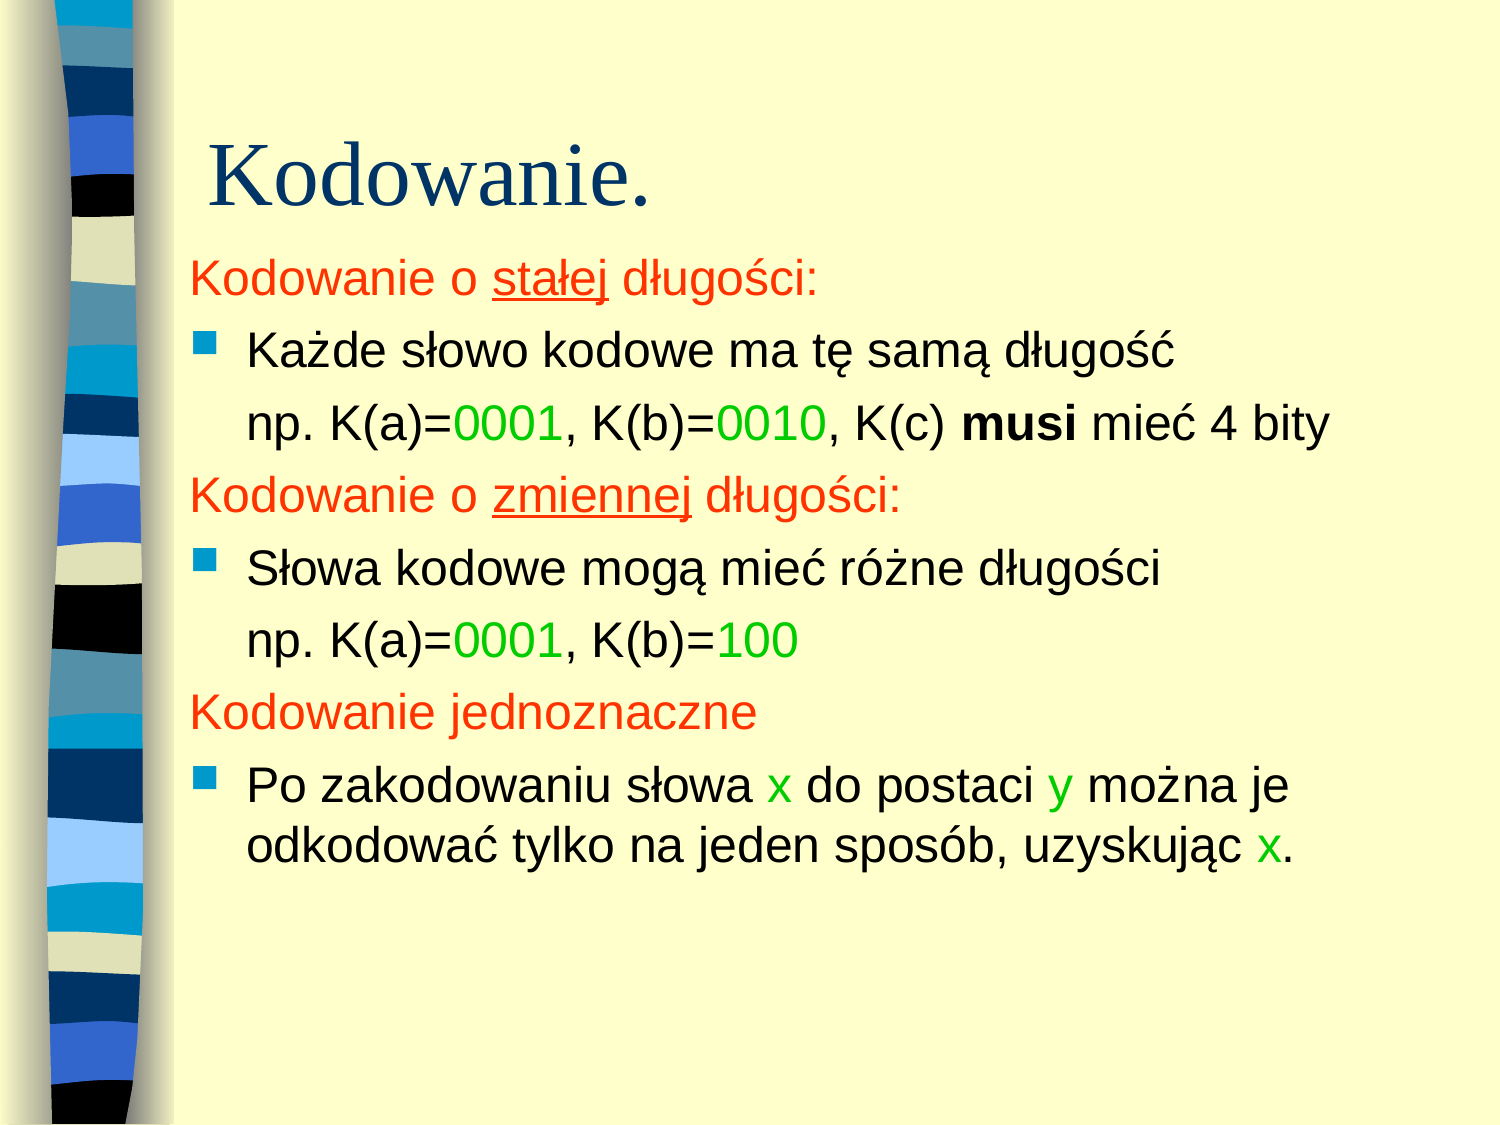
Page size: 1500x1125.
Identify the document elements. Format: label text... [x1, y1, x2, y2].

list Kodowanie o stałej długości: Każde słowo kodowe ma tę samą długość np. K(a)=0001, K(b)=0010, K(c) musi mieć 4 bity Kodowanie o zmiennej długości: Słowa kodowe mogą mieć różne długości np. K(a)=0001, K(b)=100 Kodowanie jednoznaczne Po zakodowaniu słowa x do postaci y można je odkodować tylko na jeden sposób, uzyskując x. [174, 237, 1450, 913]
title Kodowanie. [192, 74, 1468, 263]
